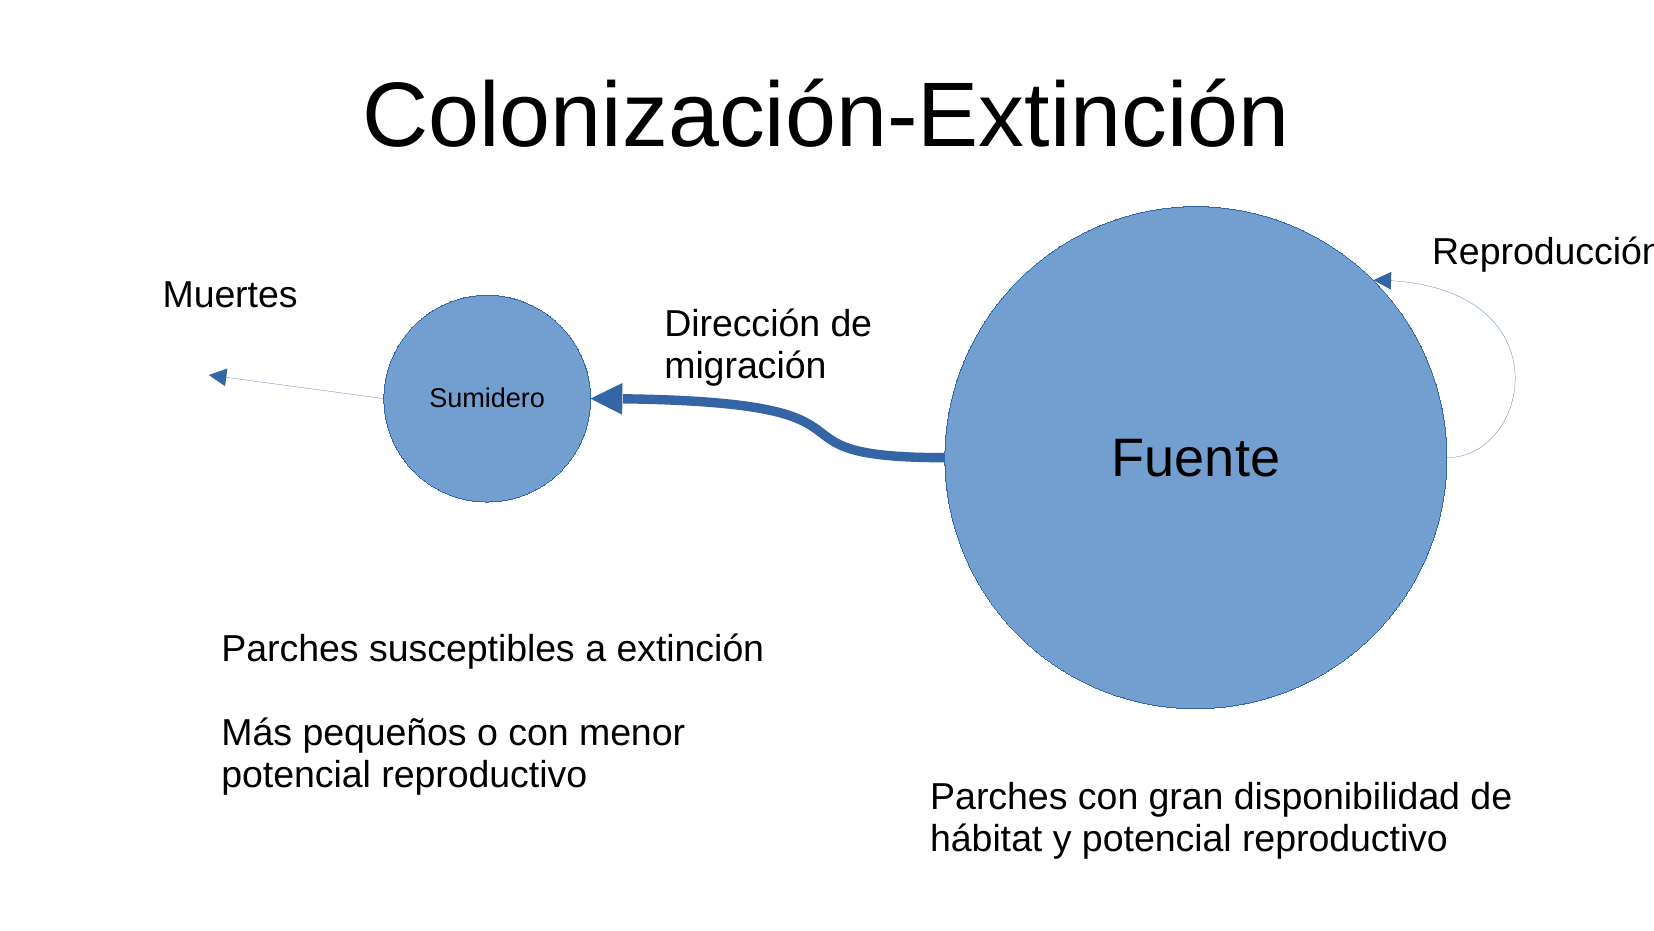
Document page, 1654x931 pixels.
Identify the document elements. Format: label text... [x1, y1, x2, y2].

text_box Sumidero [383, 295, 591, 503]
title Colonización-Extinción [82, 37, 1571, 193]
text_box Dirección de migración [649, 295, 945, 437]
text_box Parches susceptibles a extinción Más pequeños o con menor potencial reproductivo [206, 620, 798, 803]
text_box Muertes [147, 265, 325, 323]
text_box Fuente [944, 206, 1447, 709]
text_box Parches con gran disponibilidad de hábitat y potencial reproductivo [915, 767, 1536, 909]
text_box Reproducción [1417, 223, 1654, 281]
